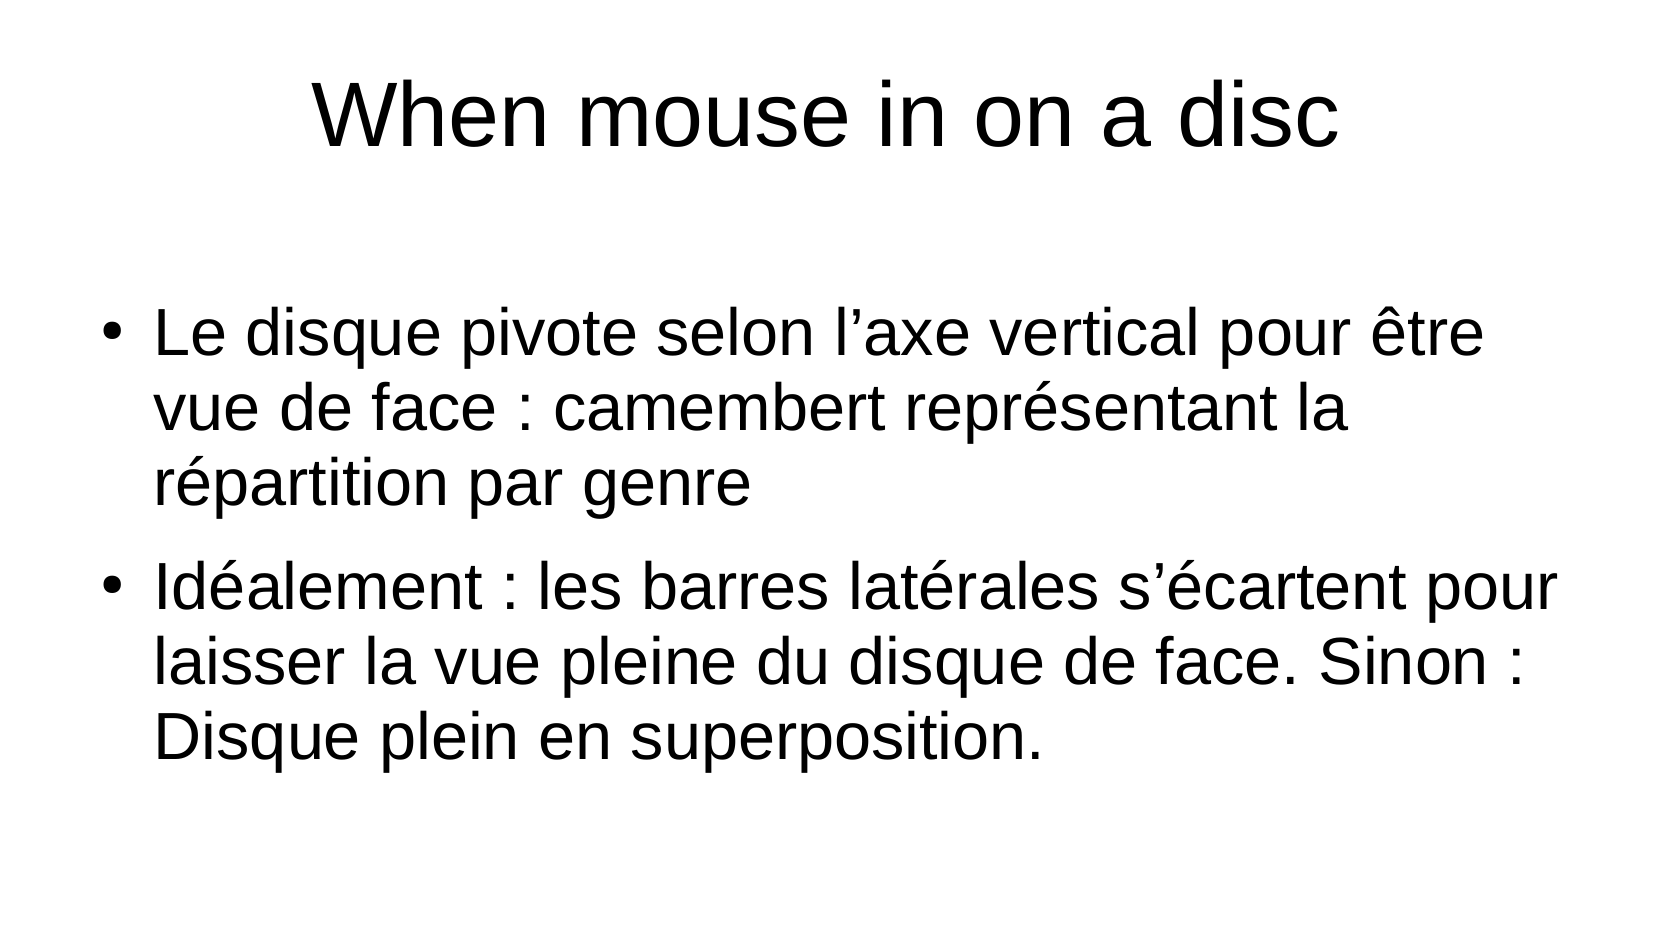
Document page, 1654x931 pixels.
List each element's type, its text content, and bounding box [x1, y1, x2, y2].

title When mouse in on a disc [82, 37, 1571, 193]
list Le disque pivote selon l’axe vertical pour être vue de face : camembert représentant la répartition par genre Idéalement : les barres latérales s’écartent pour laisser la vue pleine du disque de face. Sinon : Disque plein en superposition. [82, 295, 1571, 835]
